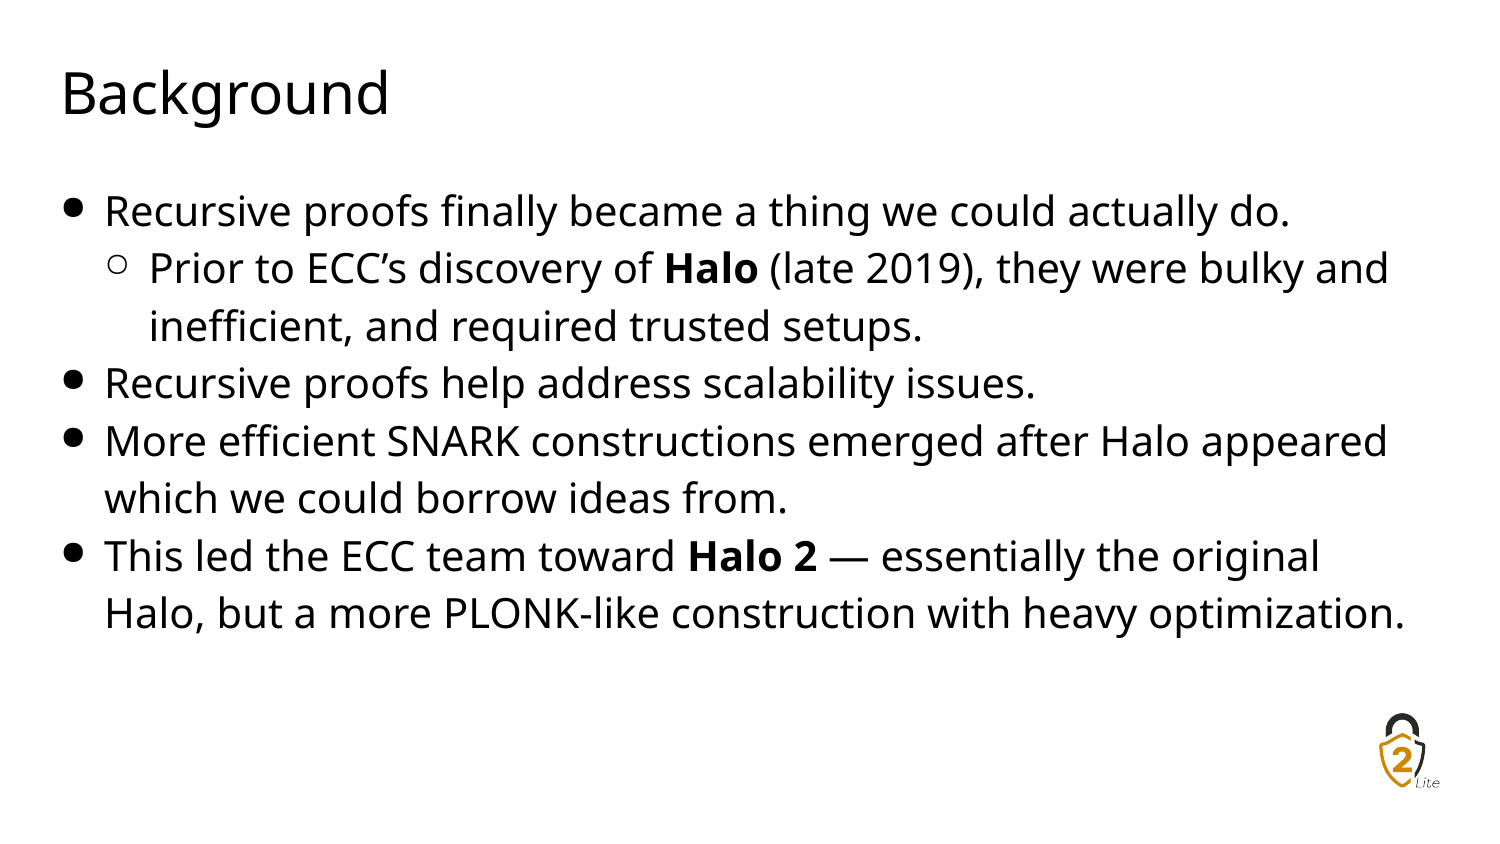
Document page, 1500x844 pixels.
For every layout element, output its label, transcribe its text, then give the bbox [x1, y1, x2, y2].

picture [1409, 713, 1440, 788]
title Background [60, 56, 1434, 151]
text_box Recursive proofs finally became a thing we could actually do. Prior to ECC’s discovery of Halo (late 2019), they were bulky and inefficient, and required trusted setups. Recursive proofs help address scalability issues. More efficient SNARK constructions emerged after Halo appeared which we could borrow ideas from. This led the ECC team toward Halo 2 — essentially the original Halo, but a more PLONK-like construction with heavy optimization. [59, 176, 1409, 797]
